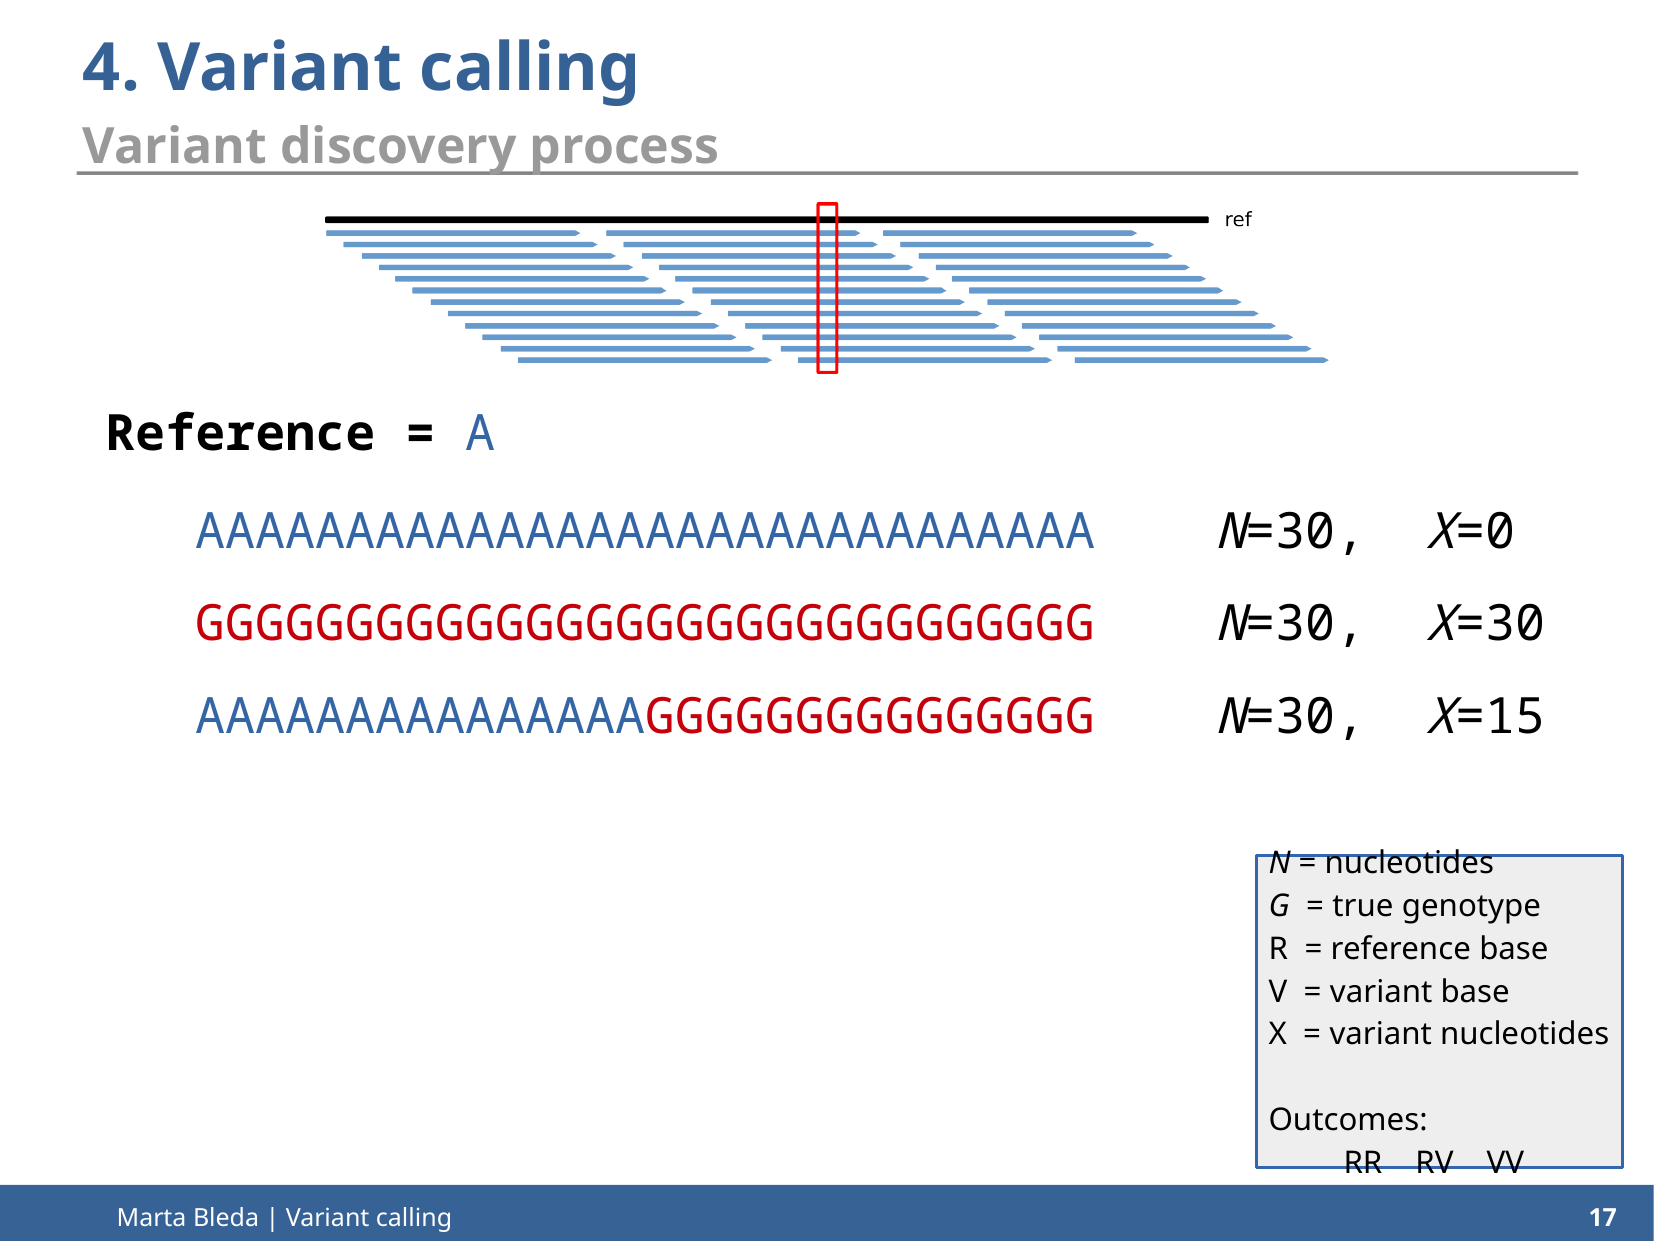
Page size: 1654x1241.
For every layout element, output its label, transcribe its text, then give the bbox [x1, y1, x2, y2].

picture [325, 202, 1329, 374]
list Reference = A AAAAAAAAAAAAAAAAAAAAAAAAAAAAAA N=30, X=0 GGGGGGGGGGGGGGGGGGGGGGGGGGGGGG N=30, X=30 AAAAAAAAAAAAAAAGGGGGGGGGGGGGGG N=30, X=15 [105, 396, 1572, 1139]
text_box N = nucleotides G = true genotype R = reference base V = variant base X = variant nucleotides Outcomes: RR RV VV [1256, 855, 1623, 1168]
title 4. Variant calling Variant discovery process [82, 31, 1571, 166]
picture [74, 170, 490, 175]
picture [540, 170, 1580, 175]
picture [497, 170, 533, 175]
